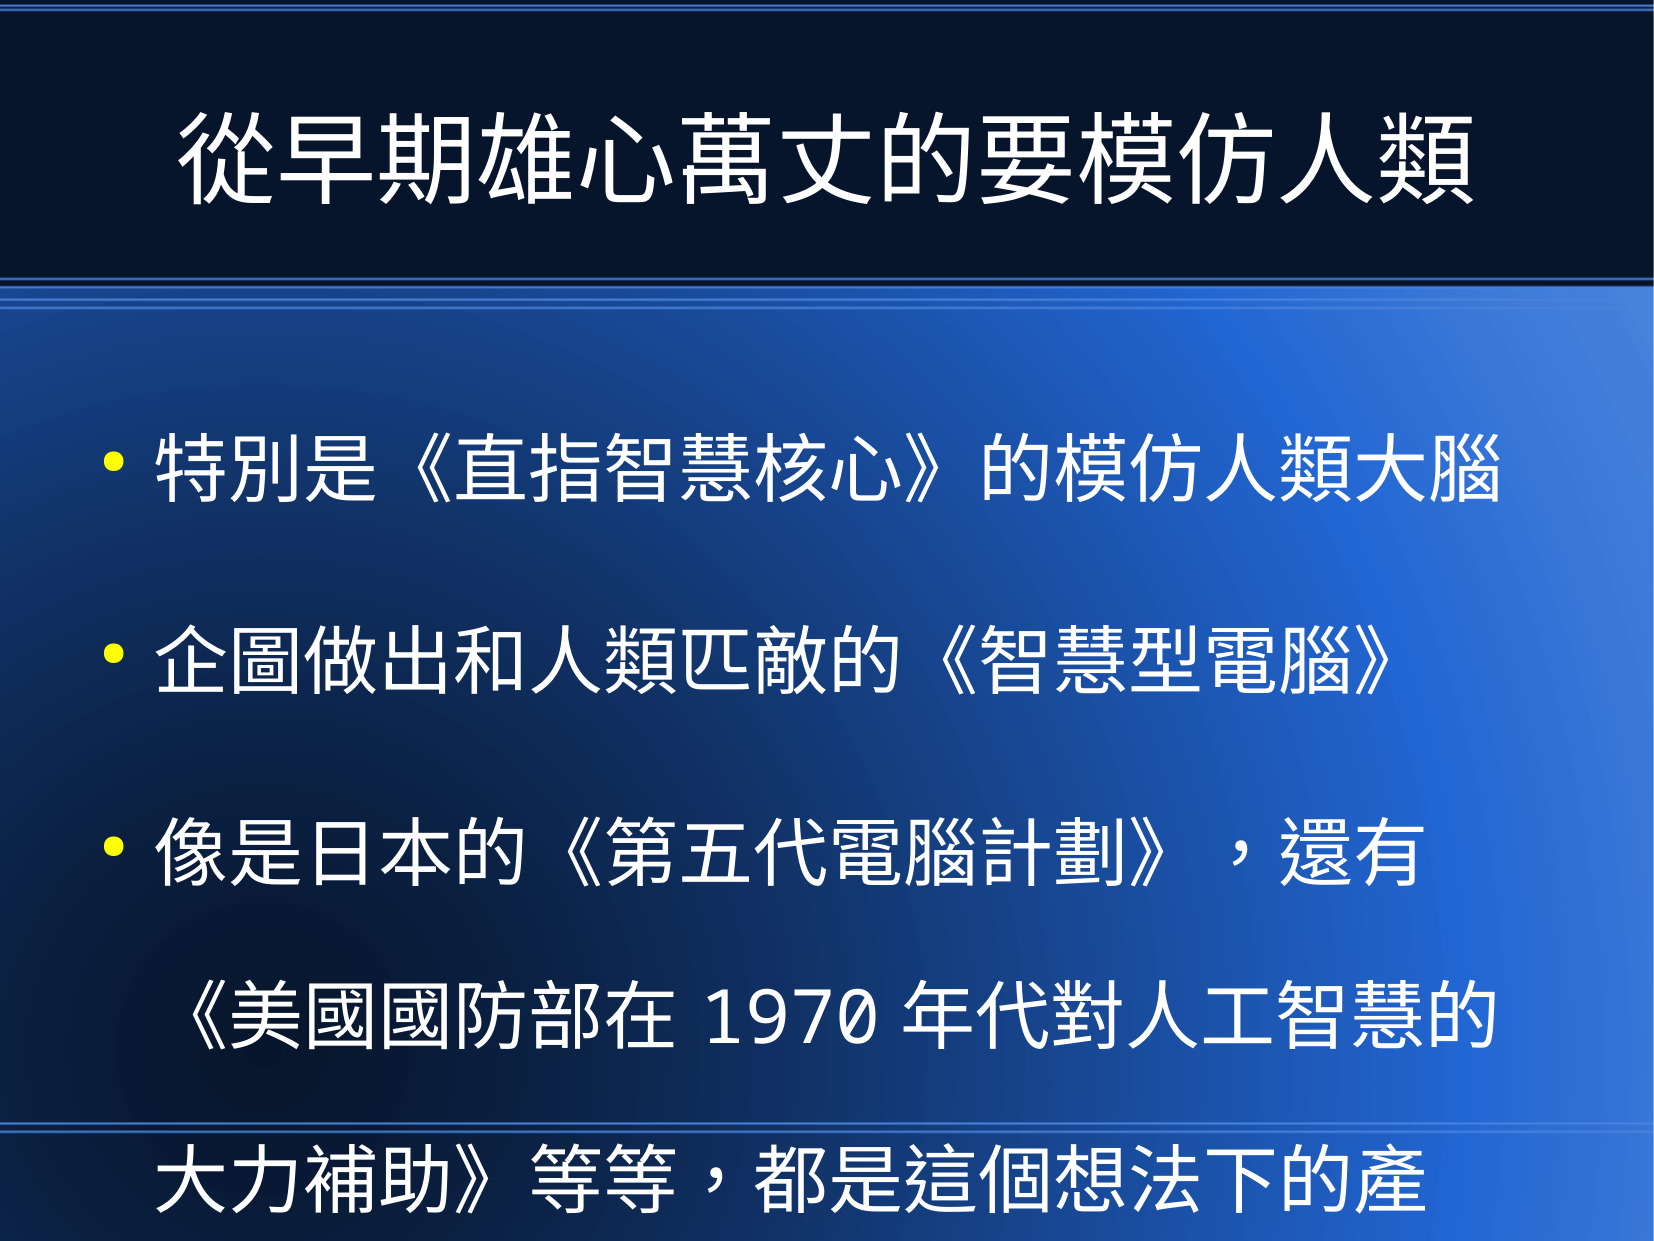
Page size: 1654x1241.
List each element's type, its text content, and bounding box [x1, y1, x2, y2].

picture [0, 0, 1654, 1241]
title 從早期雄心萬丈的要模仿人類 [82, 49, 1571, 257]
list 特別是《直指智慧核心》的模仿人類大腦 企圖做出和人類匹敵的《智慧型電腦》 像是日本的《第五代電腦計劃》，還有《美國國防部在1970年代對人工智慧的大力補助》等等，都是這個想法下的產物。 [82, 355, 1571, 1241]
